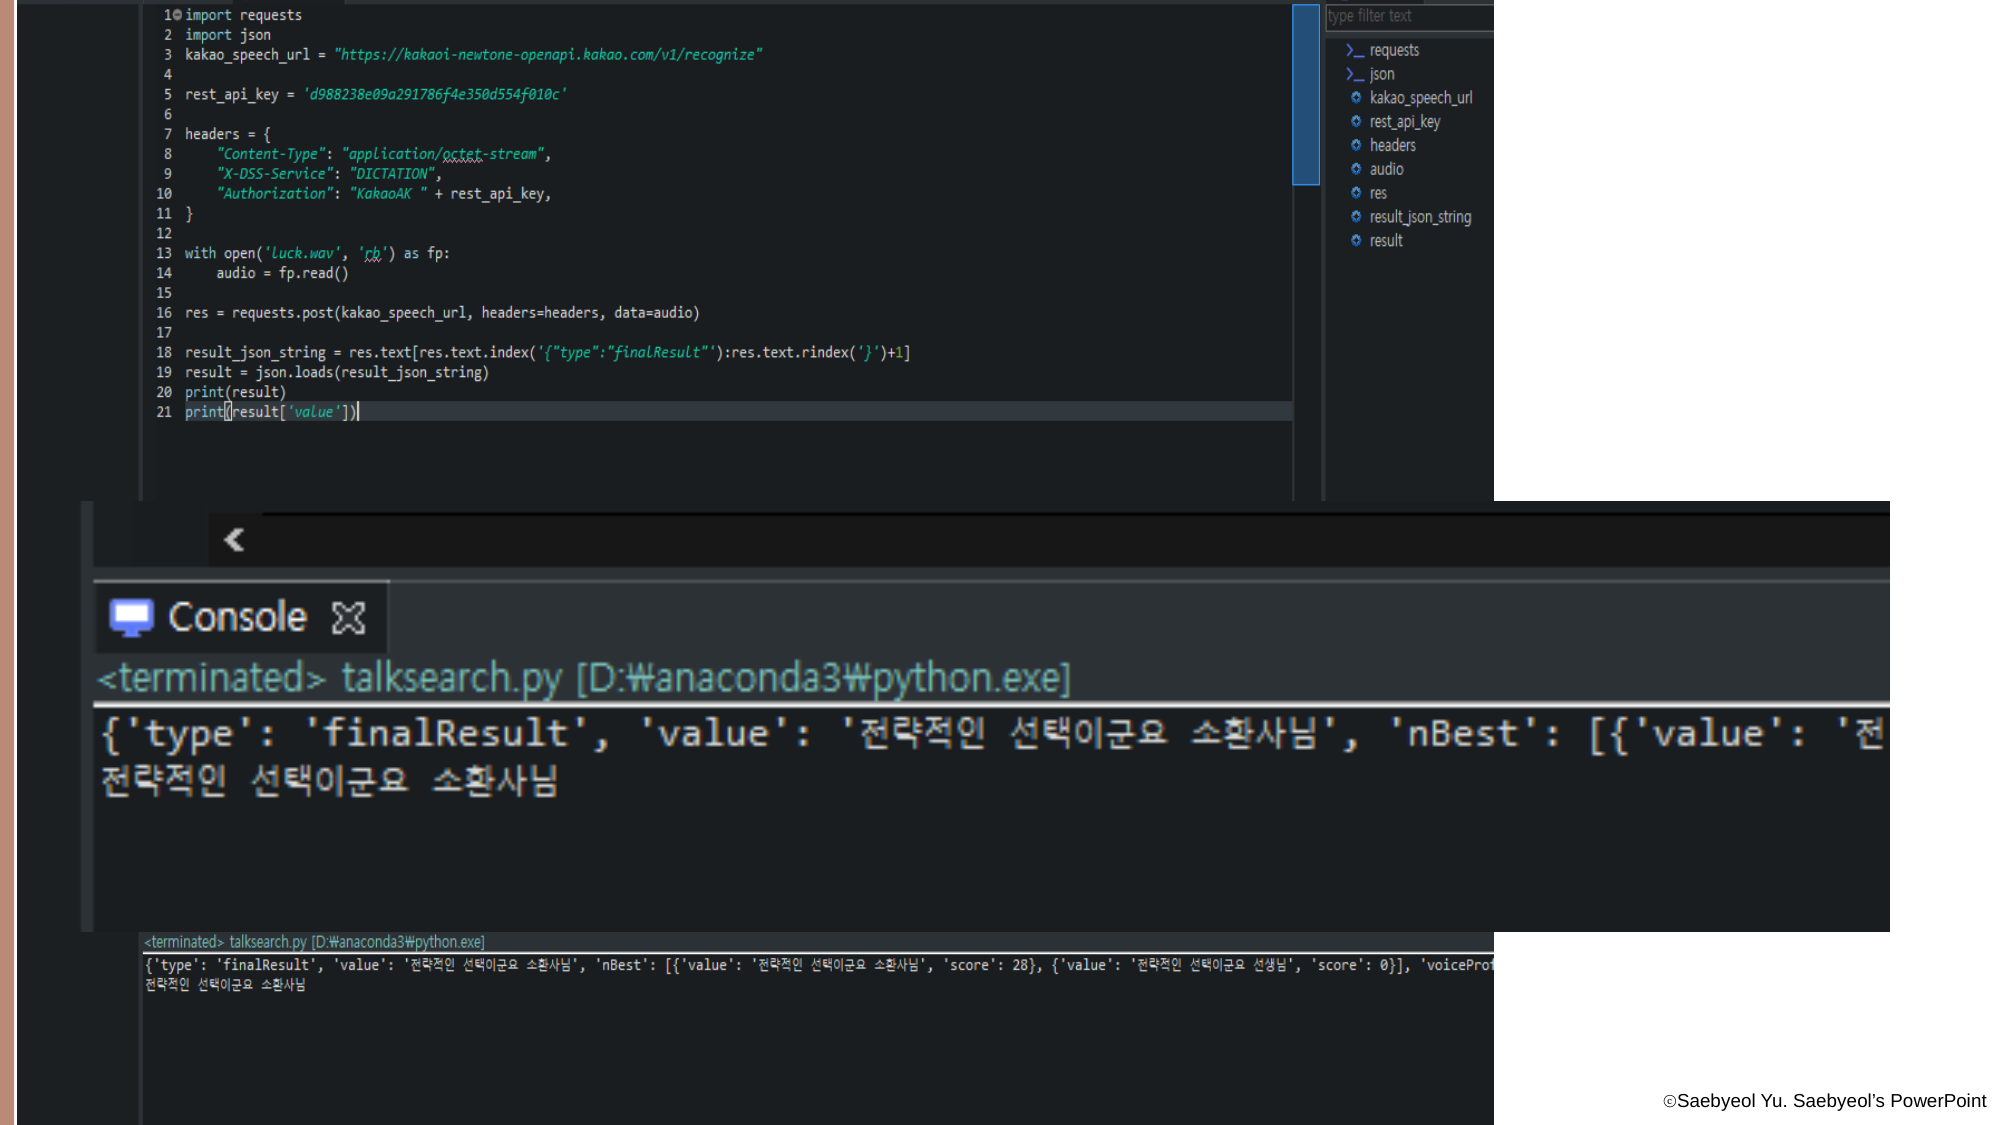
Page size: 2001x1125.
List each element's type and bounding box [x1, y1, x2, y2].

picture [15, 0, 1890, 1125]
text_box [0, 0, 15, 1125]
